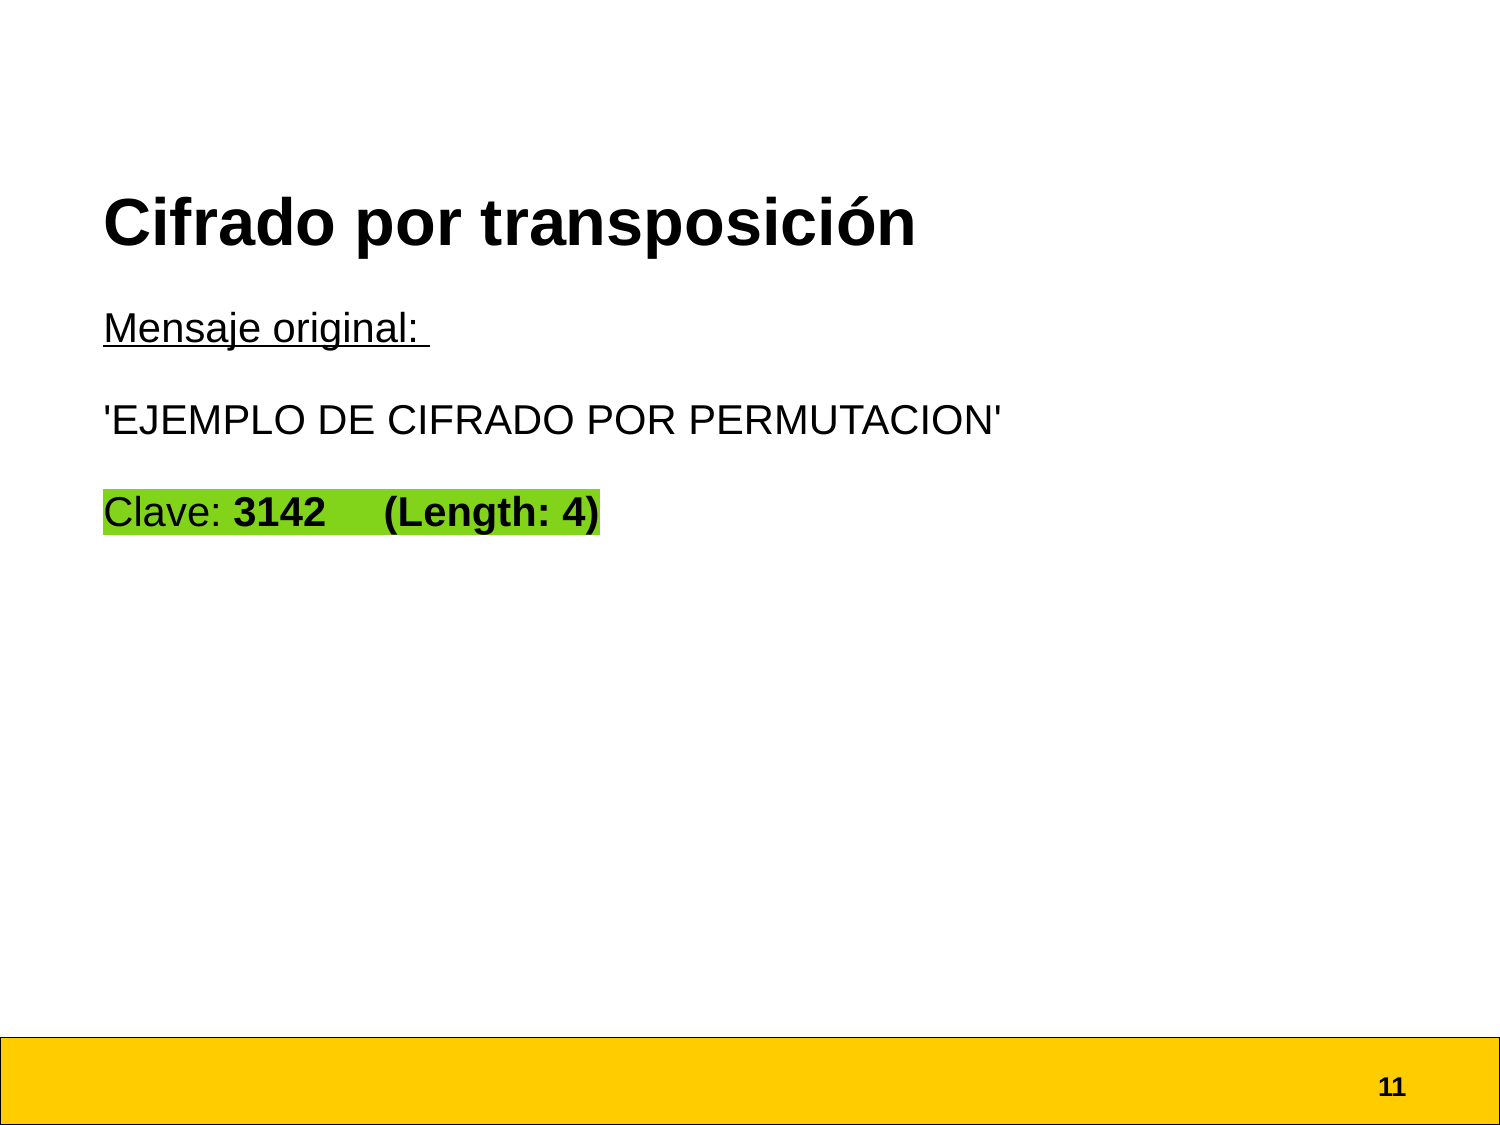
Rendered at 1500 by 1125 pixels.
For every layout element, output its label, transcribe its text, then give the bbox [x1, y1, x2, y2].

text_box Cifrado por transposición Mensaje original: 'EJEMPLO DE CIFRADO POR PERMUTACION' Clave: 3142 (Length: 4) [88, 177, 1264, 734]
